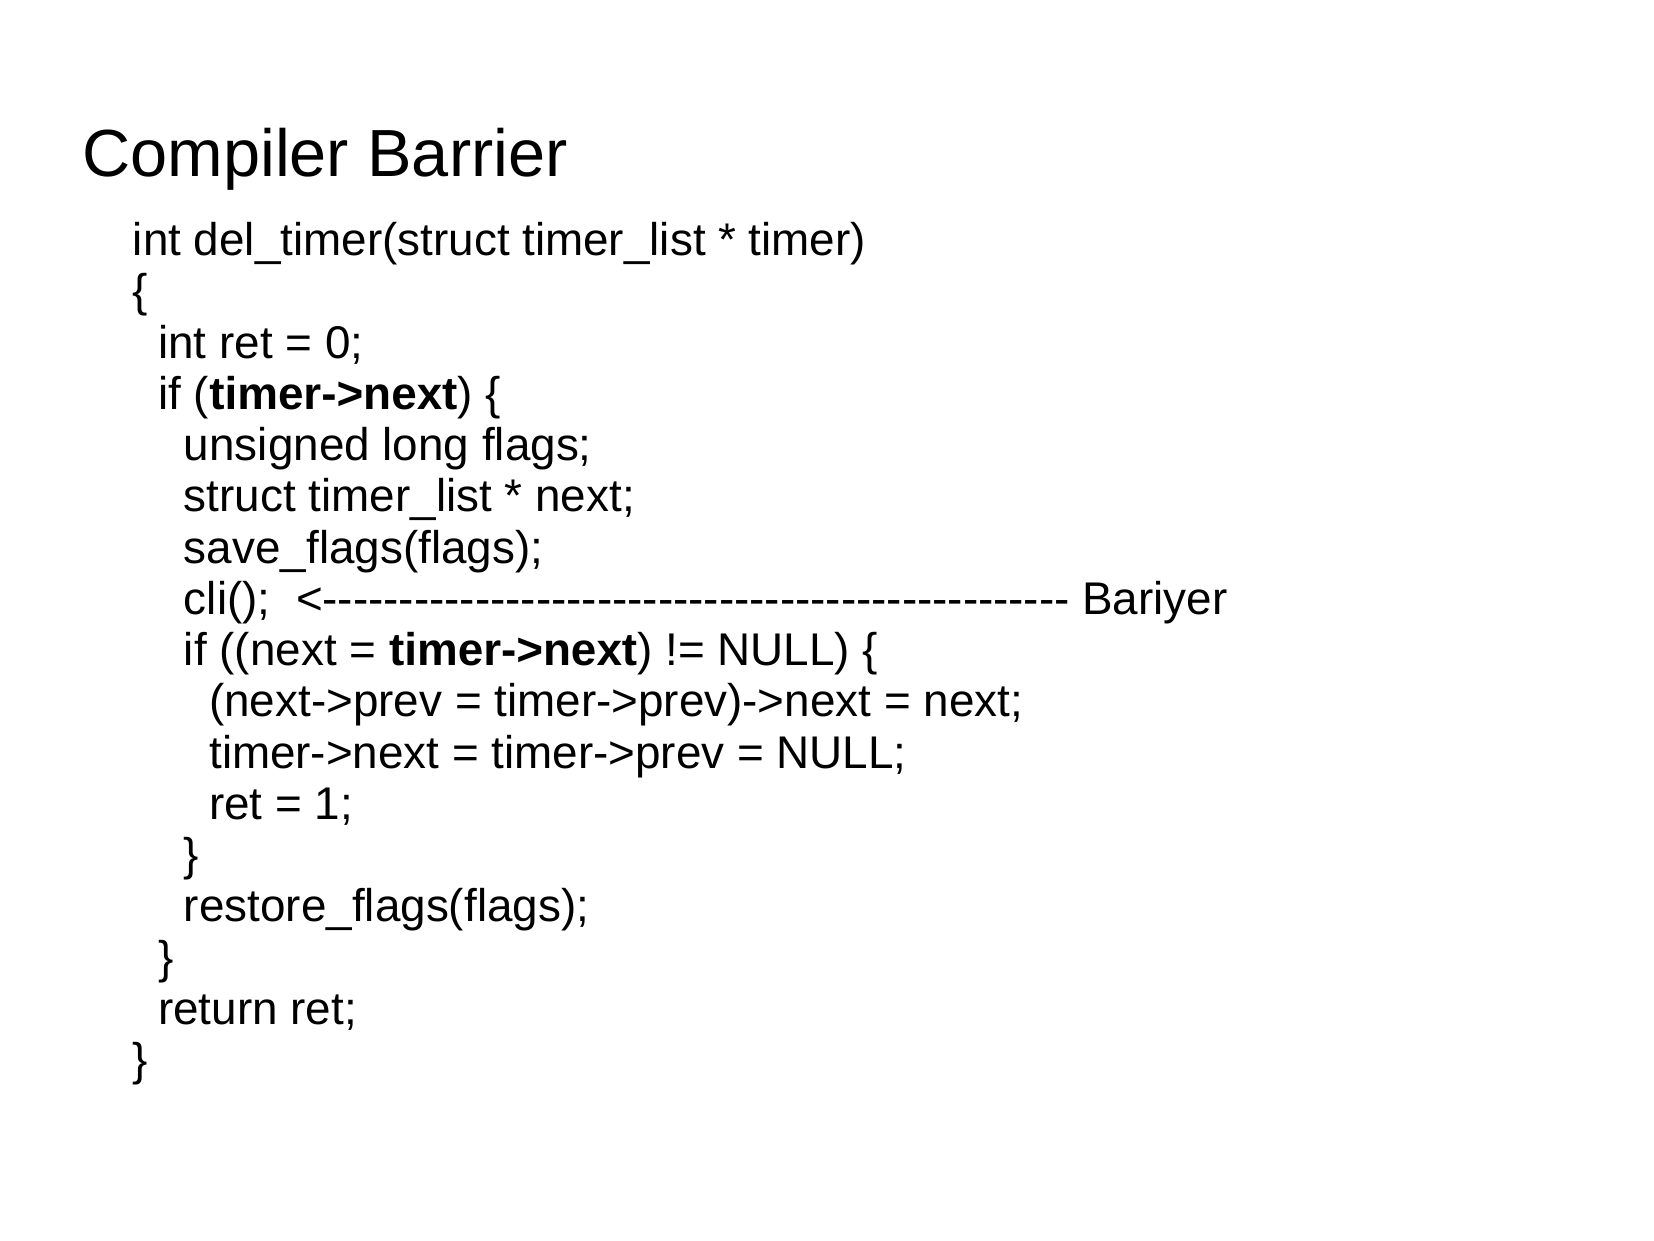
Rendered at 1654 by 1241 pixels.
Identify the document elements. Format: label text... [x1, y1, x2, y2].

text_box int del_timer(struct timer_list * timer) { int ret = 0; if (timer->next) { unsigned long flags; struct timer_list * next; save_flags(flags); cli(); <------------------------------------------------- Bariyer if ((next = timer->next) != NULL) { (next->prev = timer->prev)->next = next; timer->next = timer->prev = NULL; ret = 1; } restore_flags(flags); } return ret; } [118, 206, 1418, 1241]
title Compiler Barrier [82, 49, 1571, 257]
